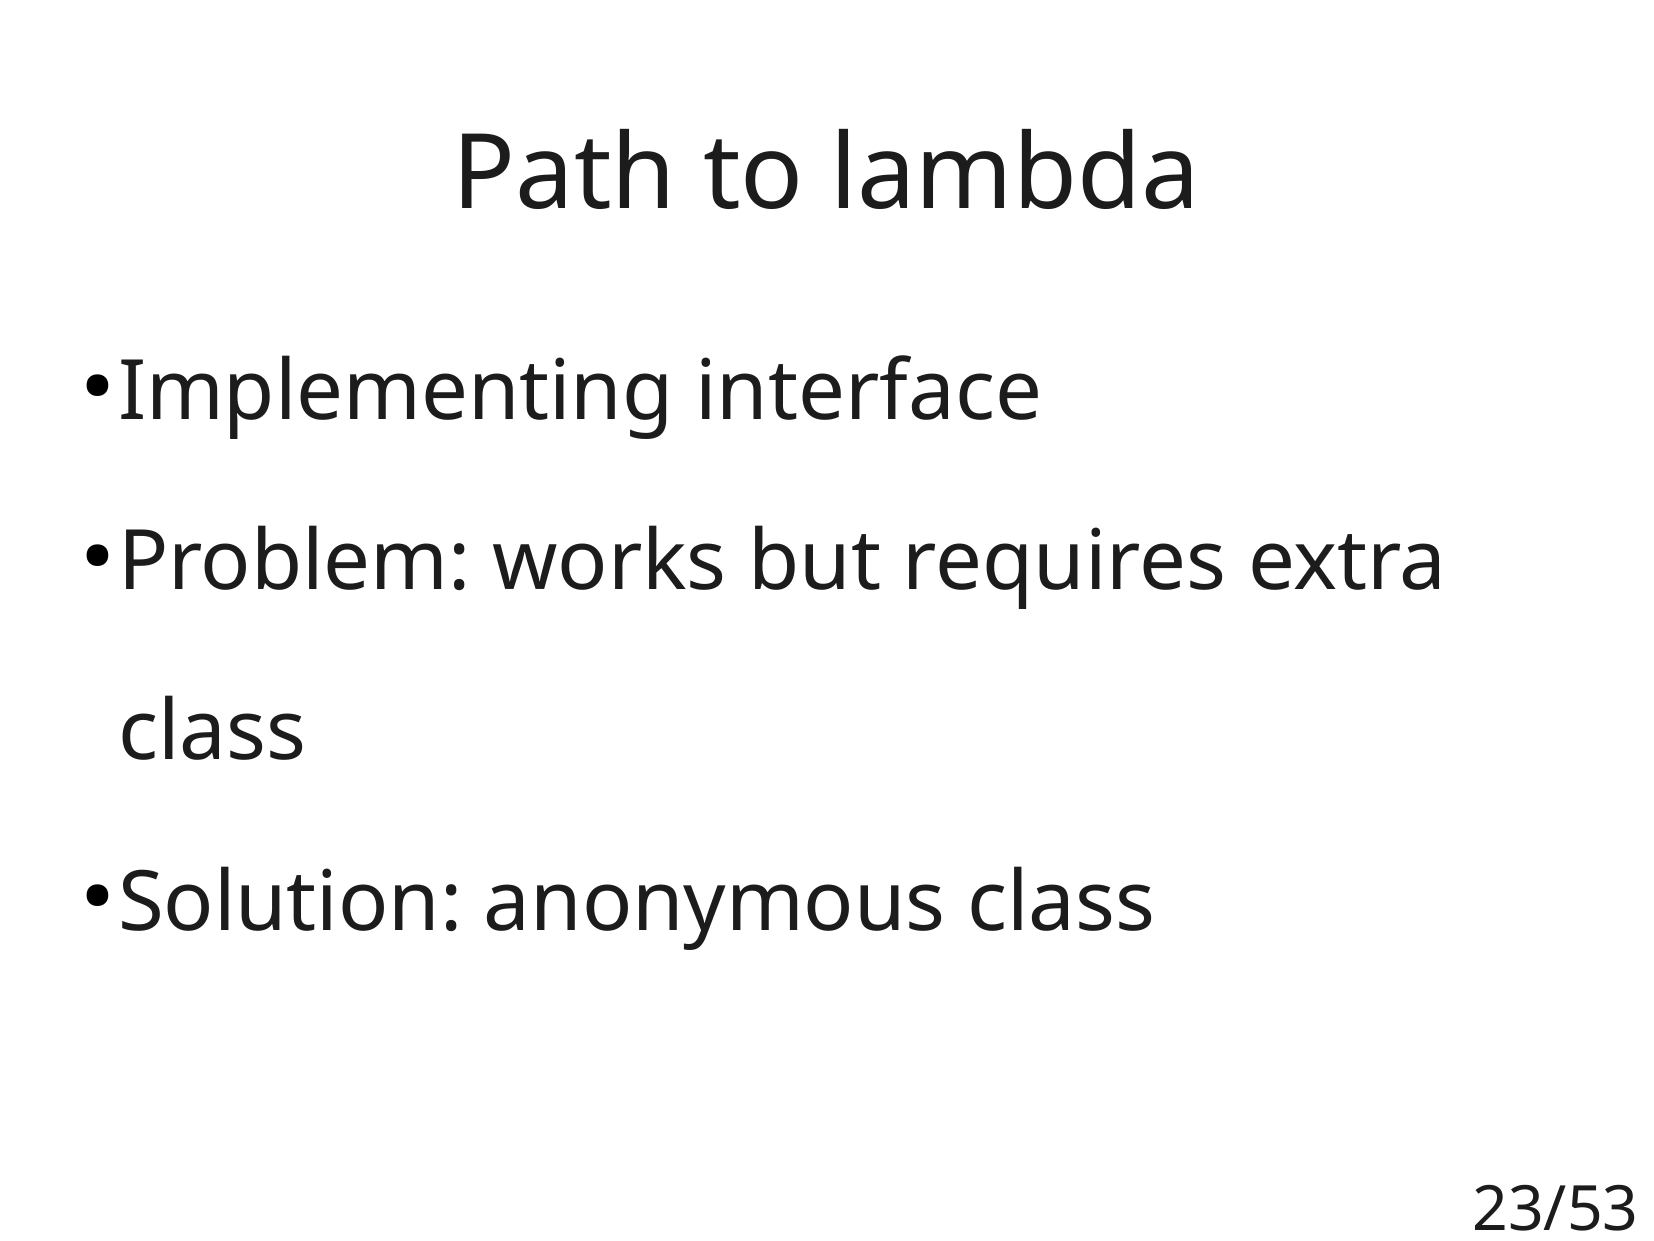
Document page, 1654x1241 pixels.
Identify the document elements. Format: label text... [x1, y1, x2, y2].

subtitle Implementing interface Problem: works but requires extra class Solution: anonymous class [82, 290, 1571, 1109]
title Path to lambda [82, 64, 1571, 272]
text_box <numer>/53 [1071, 1155, 1654, 1241]
